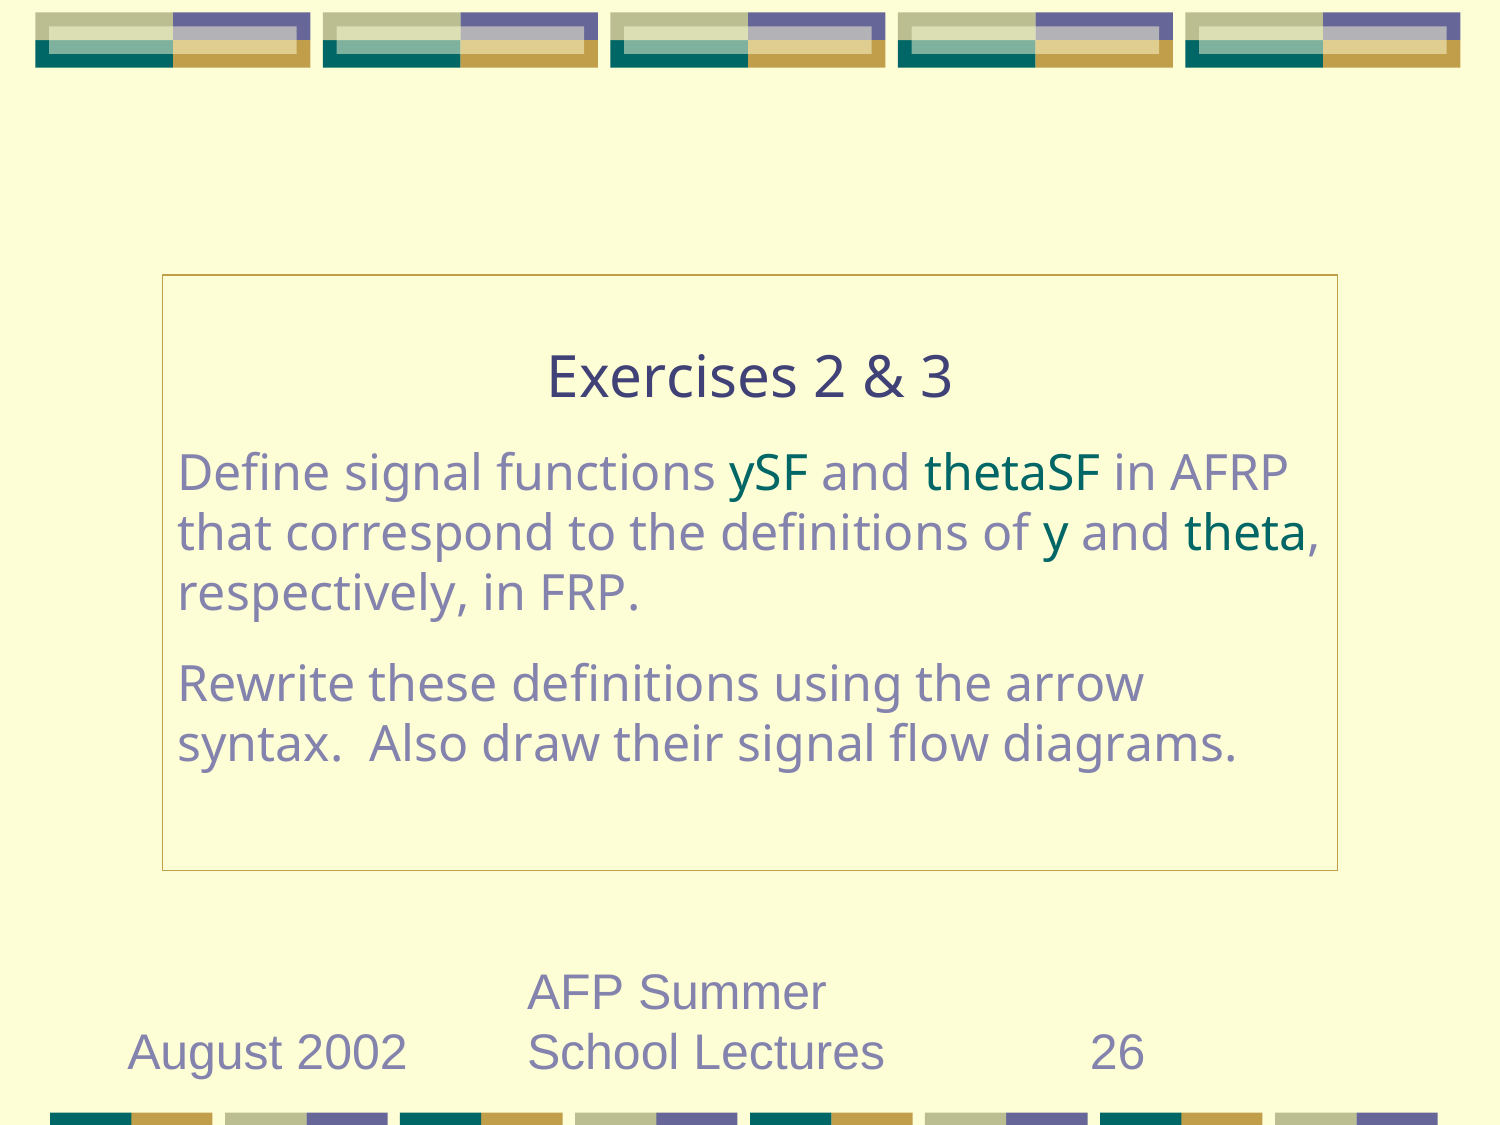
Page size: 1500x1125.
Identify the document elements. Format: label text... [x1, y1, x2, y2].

text_box Exercises 2 & 3 Define signal functions ySF and thetaSF in AFRP that correspond to the definitions of y and theta, respectively, in FRP. Rewrite these definitions using the arrow syntax. Also draw their signal flow diagrams. [162, 275, 1338, 871]
